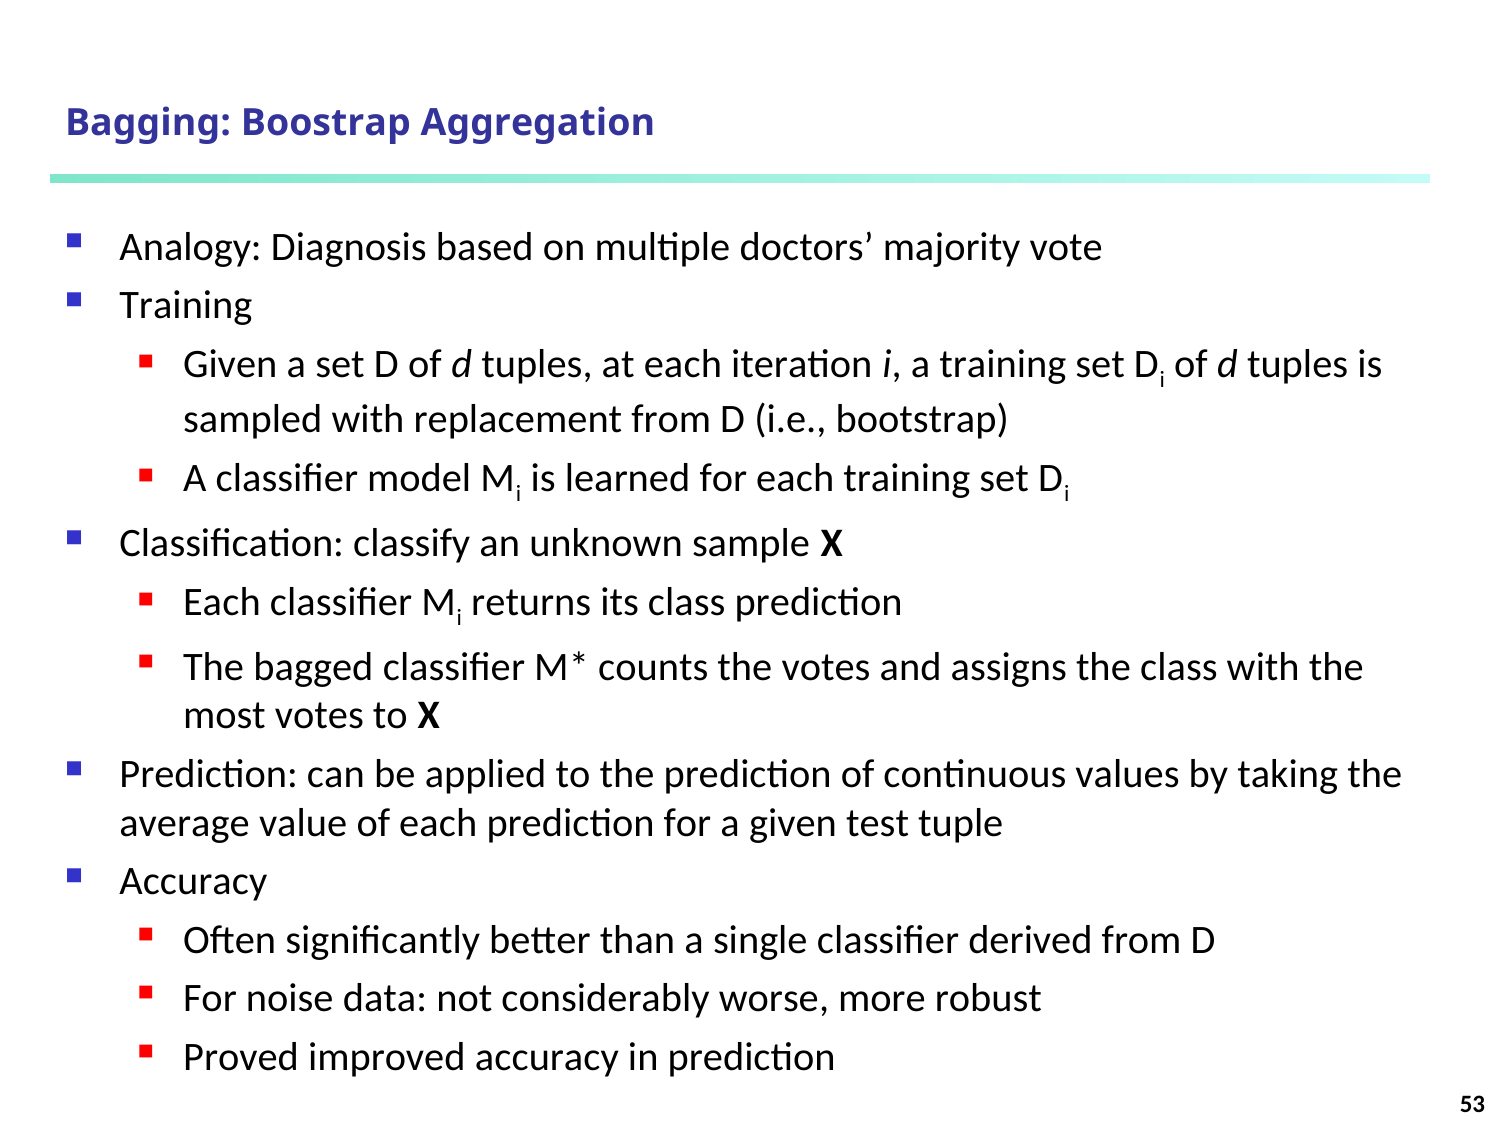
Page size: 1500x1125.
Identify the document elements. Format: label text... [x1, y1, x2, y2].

title Bagging: Boostrap Aggregation [50, 62, 1450, 150]
text_box <number> [1187, 1062, 1500, 1125]
list Analogy: Diagnosis based on multiple doctors’ majority vote Training Given a set D of d tuples, at each iteration i, a training set Di of d tuples is sampled with replacement from D (i.e., bootstrap) A classifier model Mi is learned for each training set Di Classification: classify an unknown sample X Each classifier Mi returns its class prediction The bagged classifier M* counts the votes and assigns the class with the most votes to X Prediction: can be applied to the prediction of continuous values by taking the average value of each prediction for a given test tuple Accuracy Often significantly better than a single classifier derived from D For noise data: not considerably worse, more robust Proved improved accuracy in prediction [49, 212, 1438, 1088]
